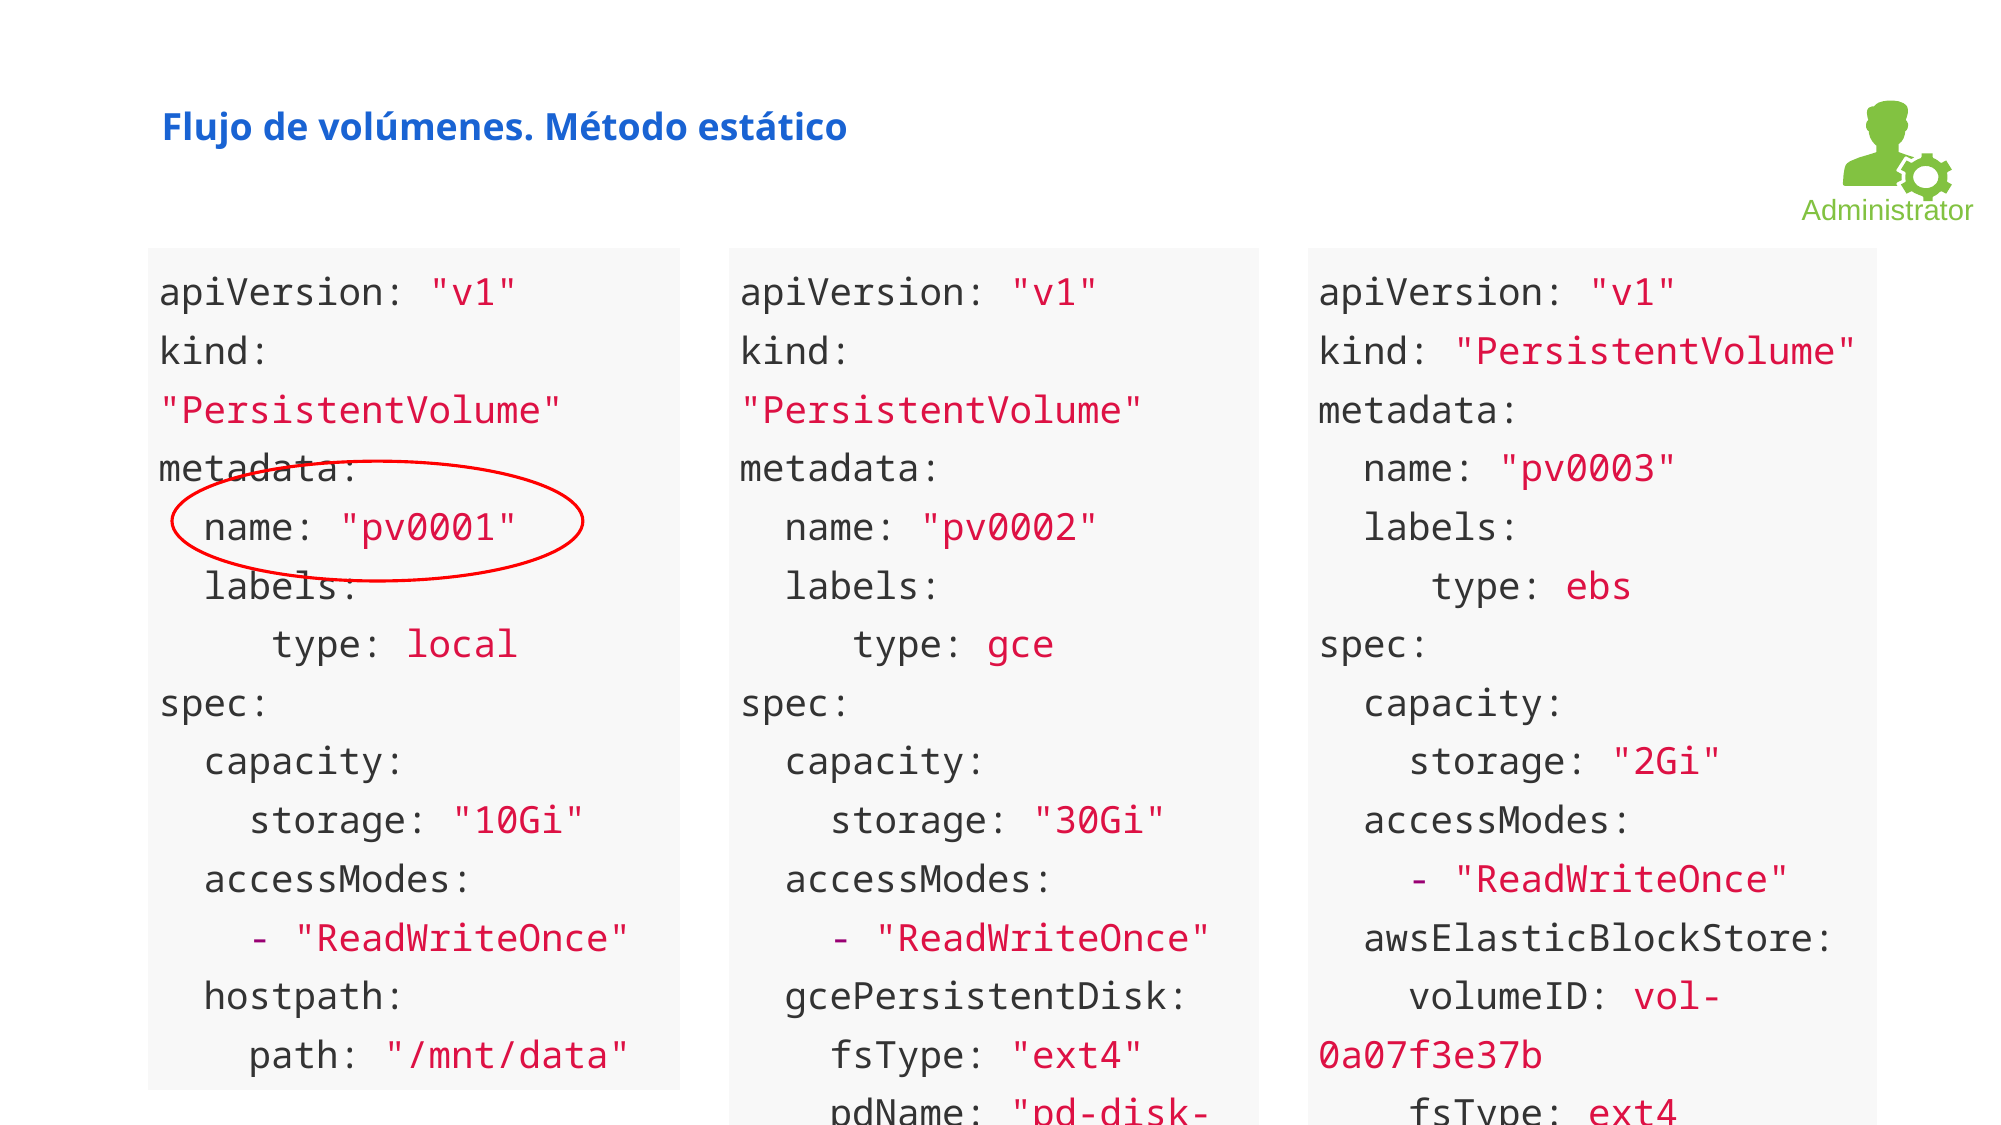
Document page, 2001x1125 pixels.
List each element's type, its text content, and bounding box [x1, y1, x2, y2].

text_box Administrator [1770, 176, 2000, 237]
table_header apiVersion: "v1" kind: "PersistentVolume" metadata: name: "pv0002" labels: type: gce spec: capacity: storage: "30Gi" accessModes: - "ReadWriteOnce" gcePersistentDisk: fsType: "ext4" pdName: "pd-disk-1" [729, 248, 1259, 1125]
text_box [1900, 153, 1952, 176]
table_header apiVersion: "v1" kind: "PersistentVolume" metadata: name: "pv0003" labels: type: ebs spec: capacity: storage: "2Gi" accessModes: - "ReadWriteOnce" awsElasticBlockStore: volumeID: vol-0a07f3e37b fsType: ext4 [1308, 248, 1877, 1125]
text_box Flujo de volúmenes. Método estático [161, 100, 849, 152]
text_box [1843, 100, 1915, 176]
table_header apiVersion: "v1" kind: "PersistentVolume" metadata: name: "pv0001" labels: type: local spec: capacity: storage: "10Gi" accessModes: - "ReadWriteOnce" hostpath: path: "/mnt/data" [148, 248, 680, 1090]
